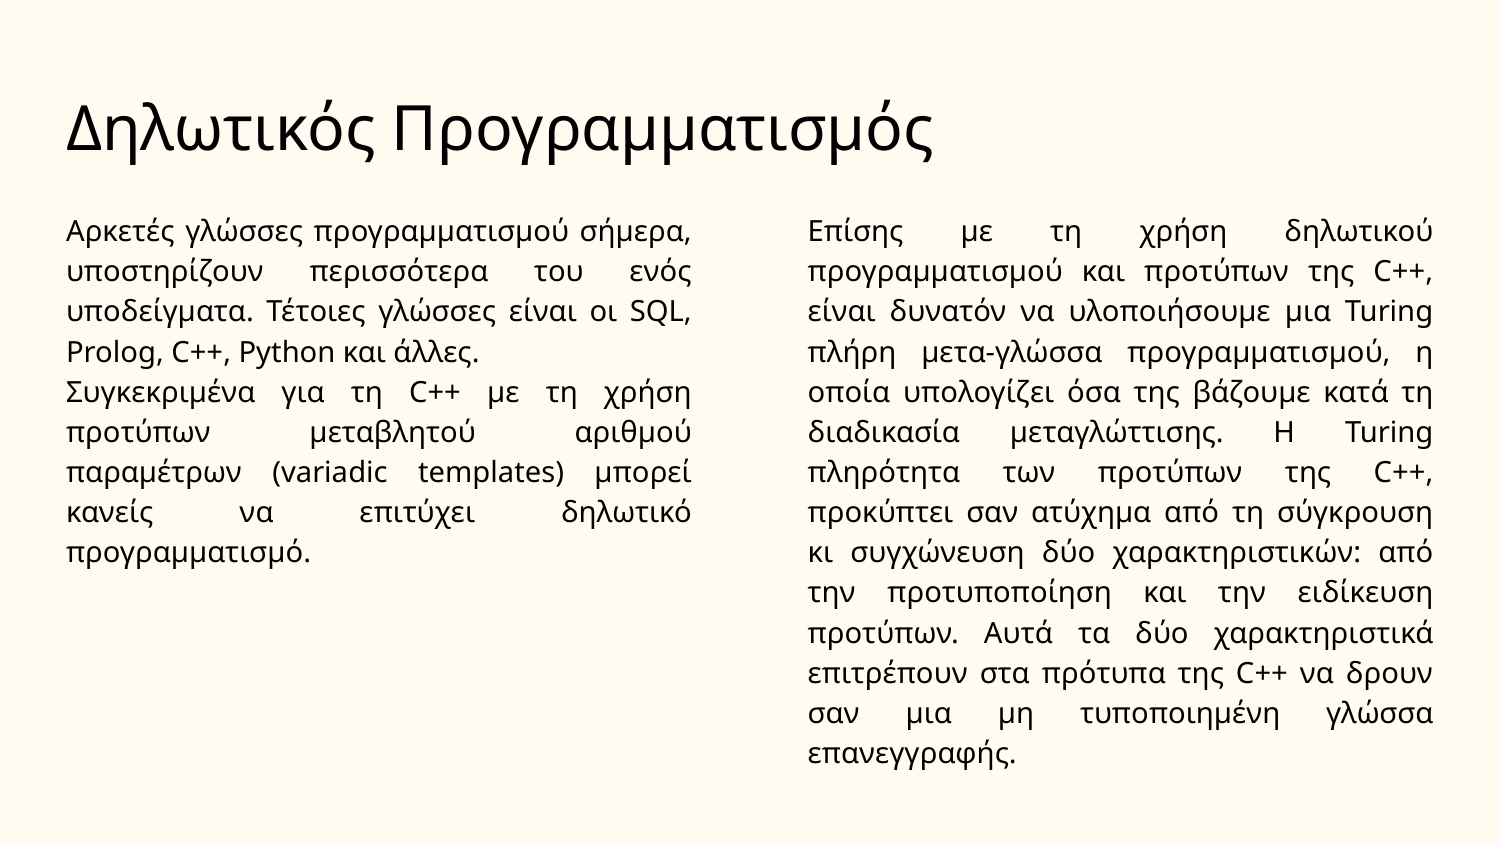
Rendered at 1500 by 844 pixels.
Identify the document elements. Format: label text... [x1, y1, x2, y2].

title Δηλωτικός Προγραμματισμός [51, 72, 1449, 174]
list Αρκετές γλώσσες προγραμματισμού σήμερα, υποστηρίζουν περισσότερα του ενός υποδείγματα. Τέτοιες γλώσσες είναι οι SQL, Prolog, C++, Python και άλλες. Συγκεκριμένα για τη C++ με τη χρήση προτύπων μεταβλητού αριθμού παραμέτρων (variadic templates) μπορεί κανείς να επιτύχει δηλωτικό προγραμματισμό. [51, 192, 708, 750]
list Επίσης με τη χρήση δηλωτικού προγραμματισμού και προτύπων της C++, είναι δυνατόν να υλοποιήσουμε μια Turing πλήρη μετα-γλώσσα προγραμματισμού, η οποία υπολογίζει όσα της βάζουμε κατά τη διαδικασία μεταγλώττισης. Η Turing πληρότητα των προτύπων της C++, προκύπτει σαν ατύχημα από τη σύγκρουση κι συγχώνευση δύο χαρακτηριστικών: από την προτυποποίηση και την ειδίκευση προτύπων. Αυτά τα δύο χαρακτηριστικά επιτρέπουν στα πρότυπα της C++ να δρουν σαν μια μη τυποποιημένη γλώσσα επανεγγραφής. [792, 192, 1449, 750]
